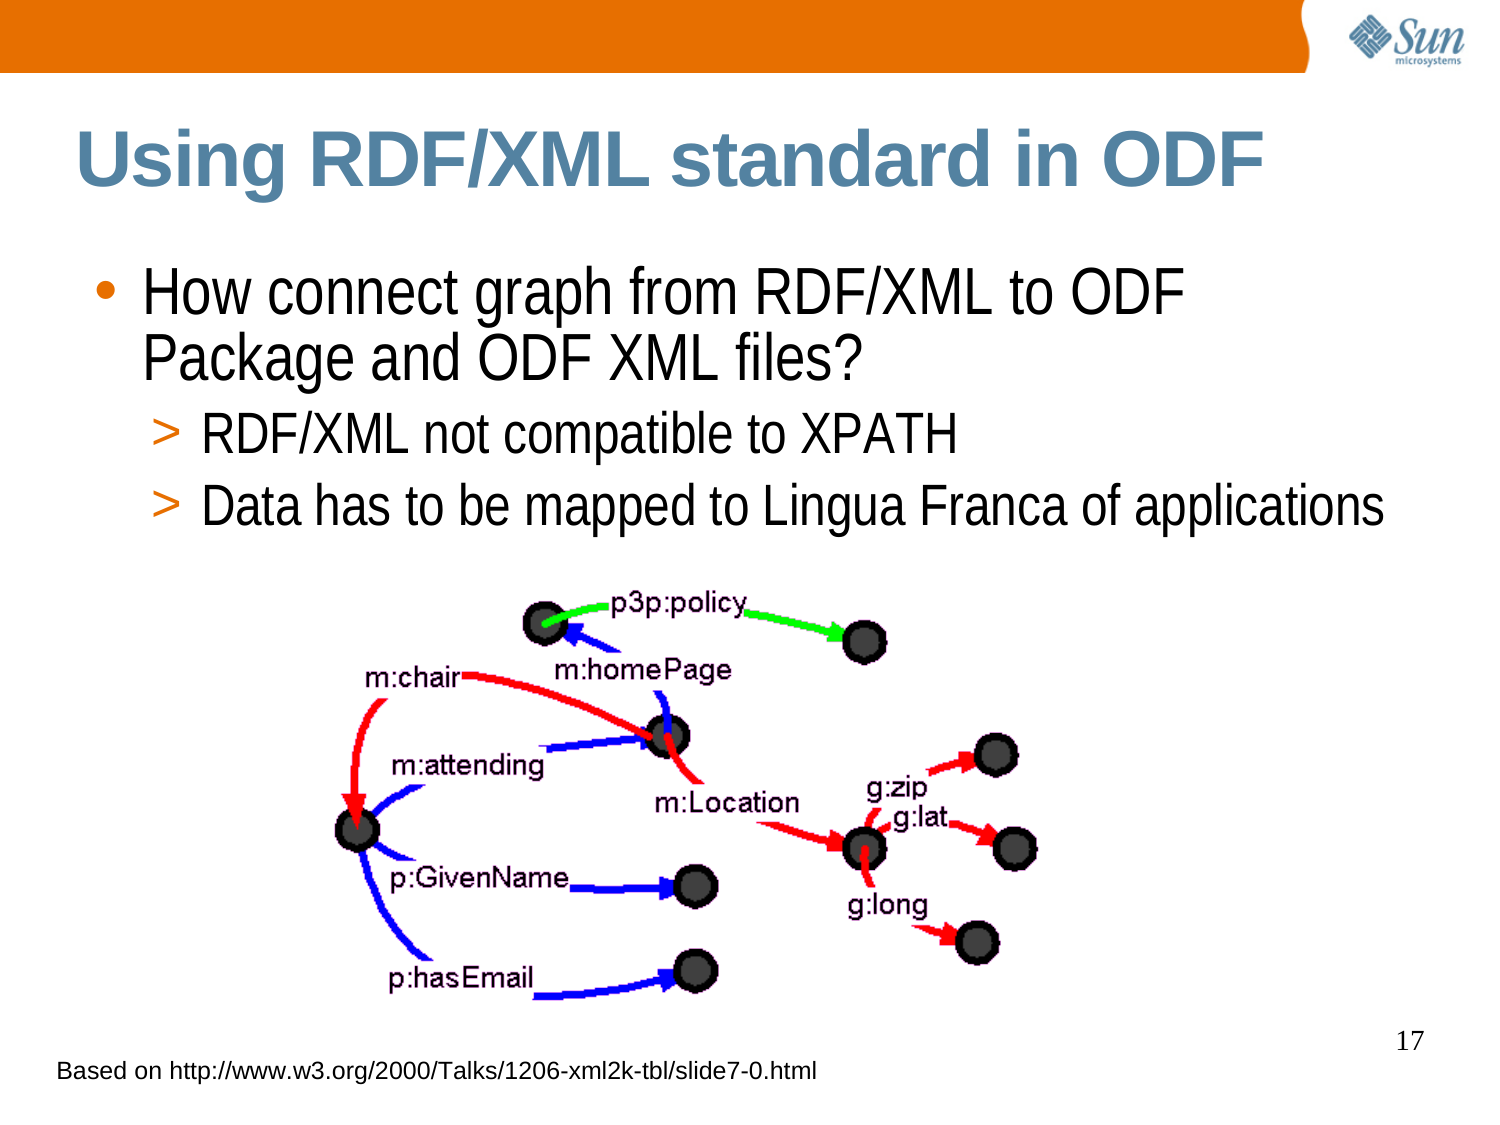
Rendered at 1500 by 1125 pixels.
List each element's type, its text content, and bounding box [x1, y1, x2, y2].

picture [321, 578, 1051, 1013]
text_box Based on http://www.w3.org/2000/Talks/1206-xml2k-tbl/slide7-0.html [56, 1060, 812, 1089]
list How connect graph from RDF/XML to ODF Package and ODF XML files? RDF/XML not compatible to XPATH Data has to be mapped to Lingua Franca of applications [75, 262, 1399, 548]
picture [0, 0, 1500, 73]
title Using RDF/XML standard in ODF [75, 123, 1437, 227]
